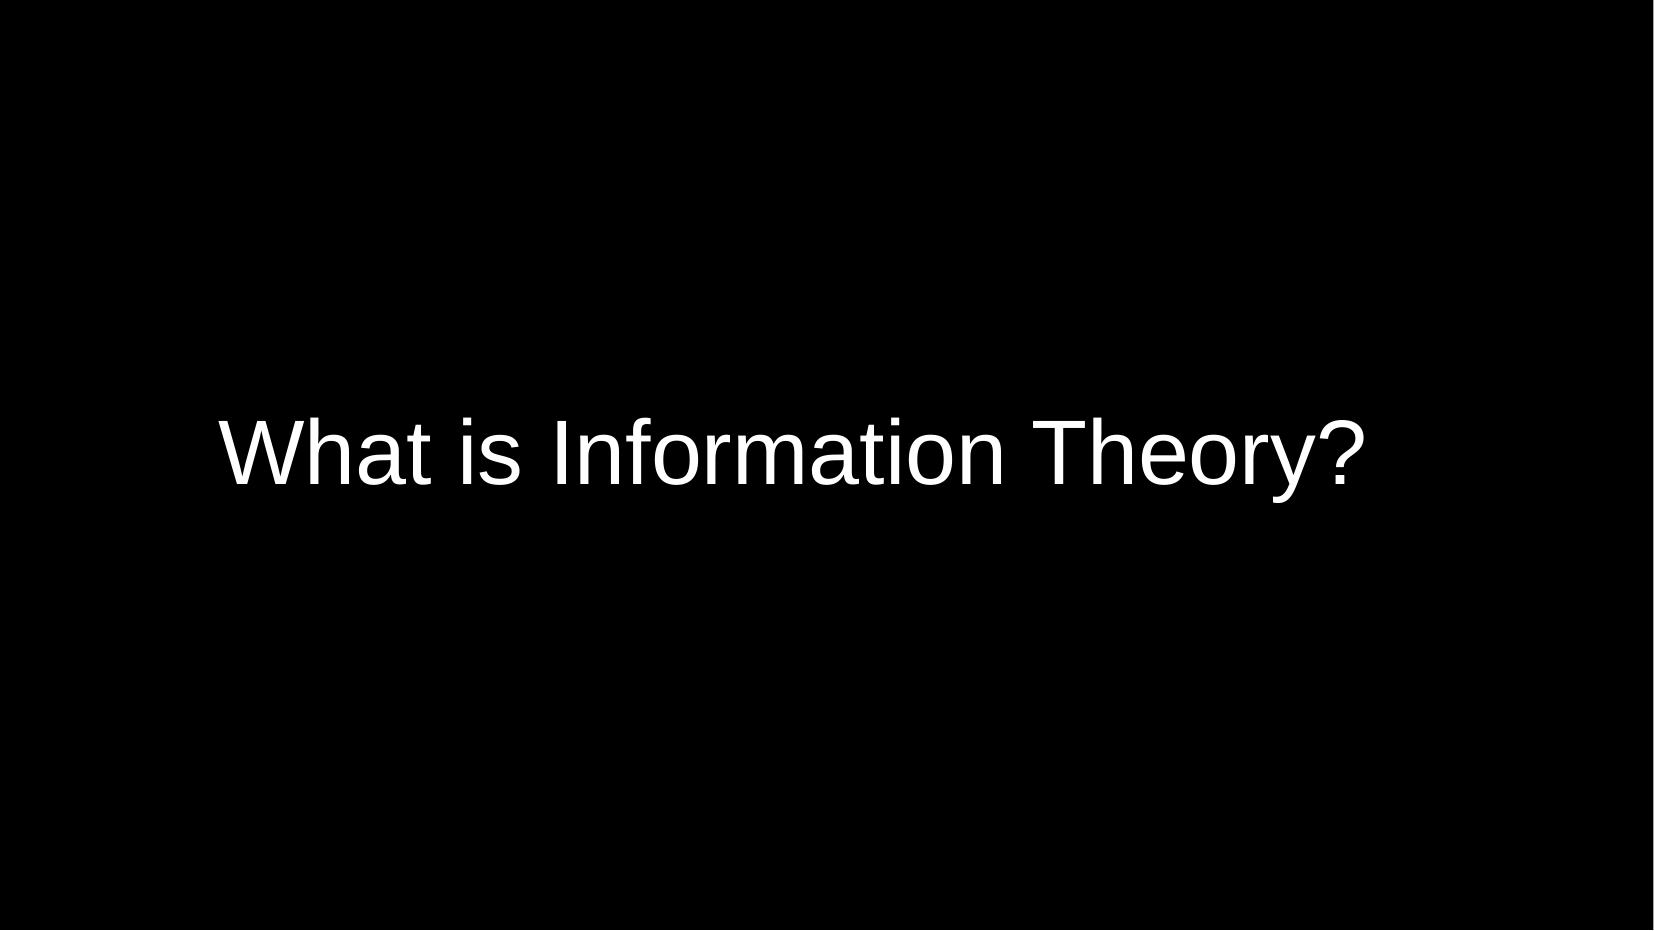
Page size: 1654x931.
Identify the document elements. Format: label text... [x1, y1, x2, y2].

title What is Information Theory? [49, 375, 1538, 531]
